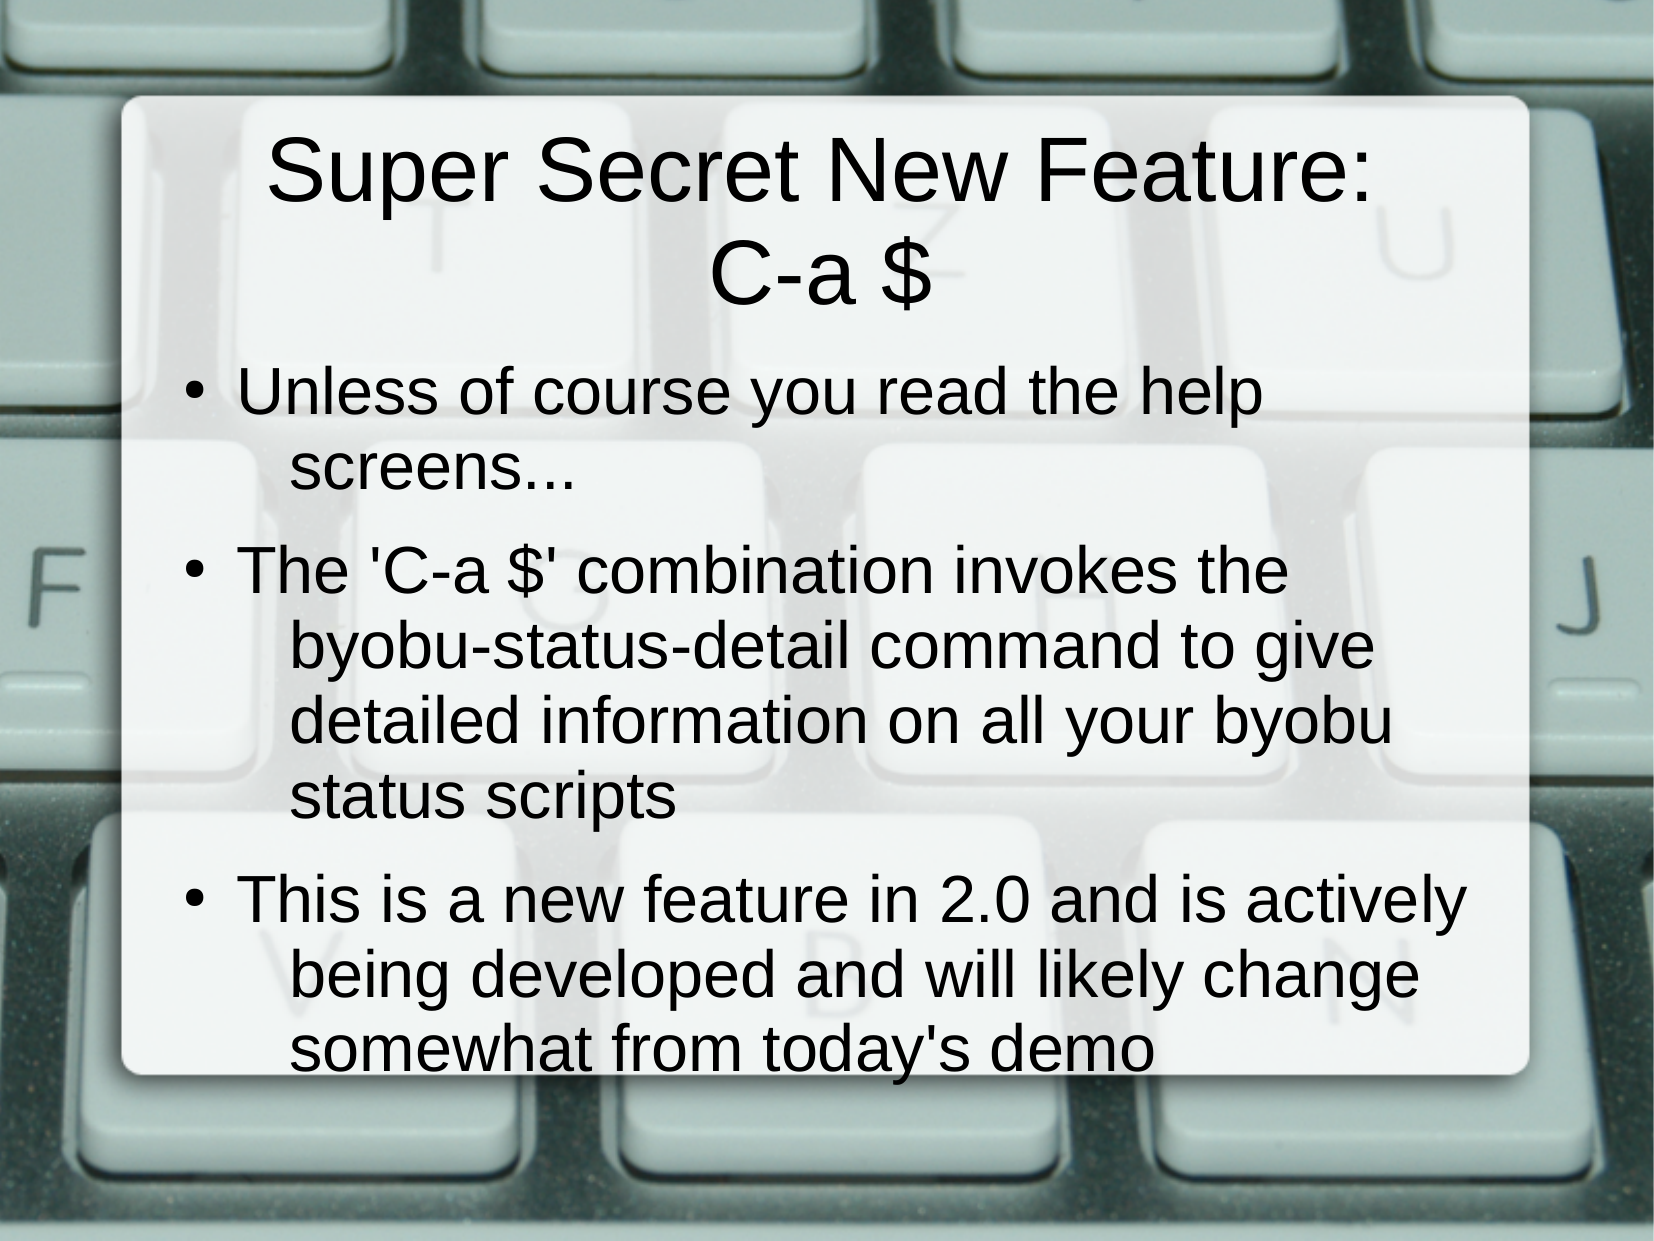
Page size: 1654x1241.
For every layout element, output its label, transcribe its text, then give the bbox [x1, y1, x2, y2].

picture [0, 0, 1654, 1241]
title Super Secret New Feature: C-a $ [135, 117, 1506, 325]
list Unless of course you read the help screens... The 'C-a $' combination invokes the byobu-status-detail command to give detailed information on all your byobu status scripts This is a new feature in 2.0 and is actively being developed and will likely change somewhat from today's demo [147, 354, 1506, 1173]
